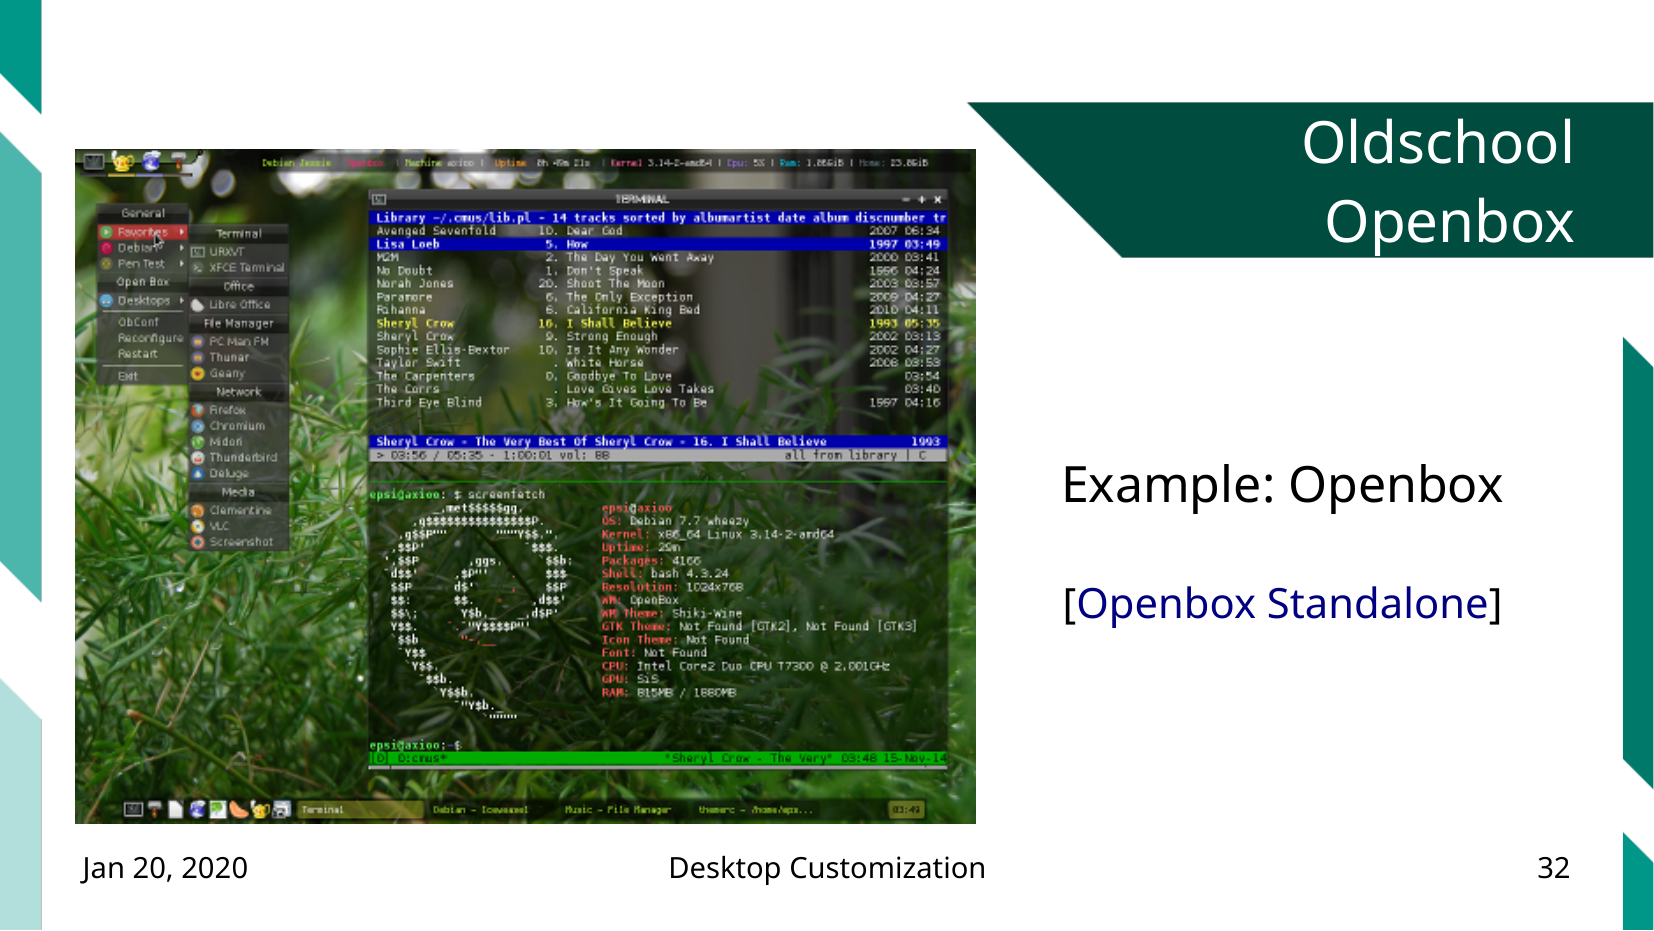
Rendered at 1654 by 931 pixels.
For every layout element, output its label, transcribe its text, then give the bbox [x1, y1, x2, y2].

subtitle Example: Openbox [Openbox Standalone] [976, 270, 1591, 811]
picture [0, 0, 1654, 930]
title Oldschool Openbox [1050, 105, 1576, 256]
